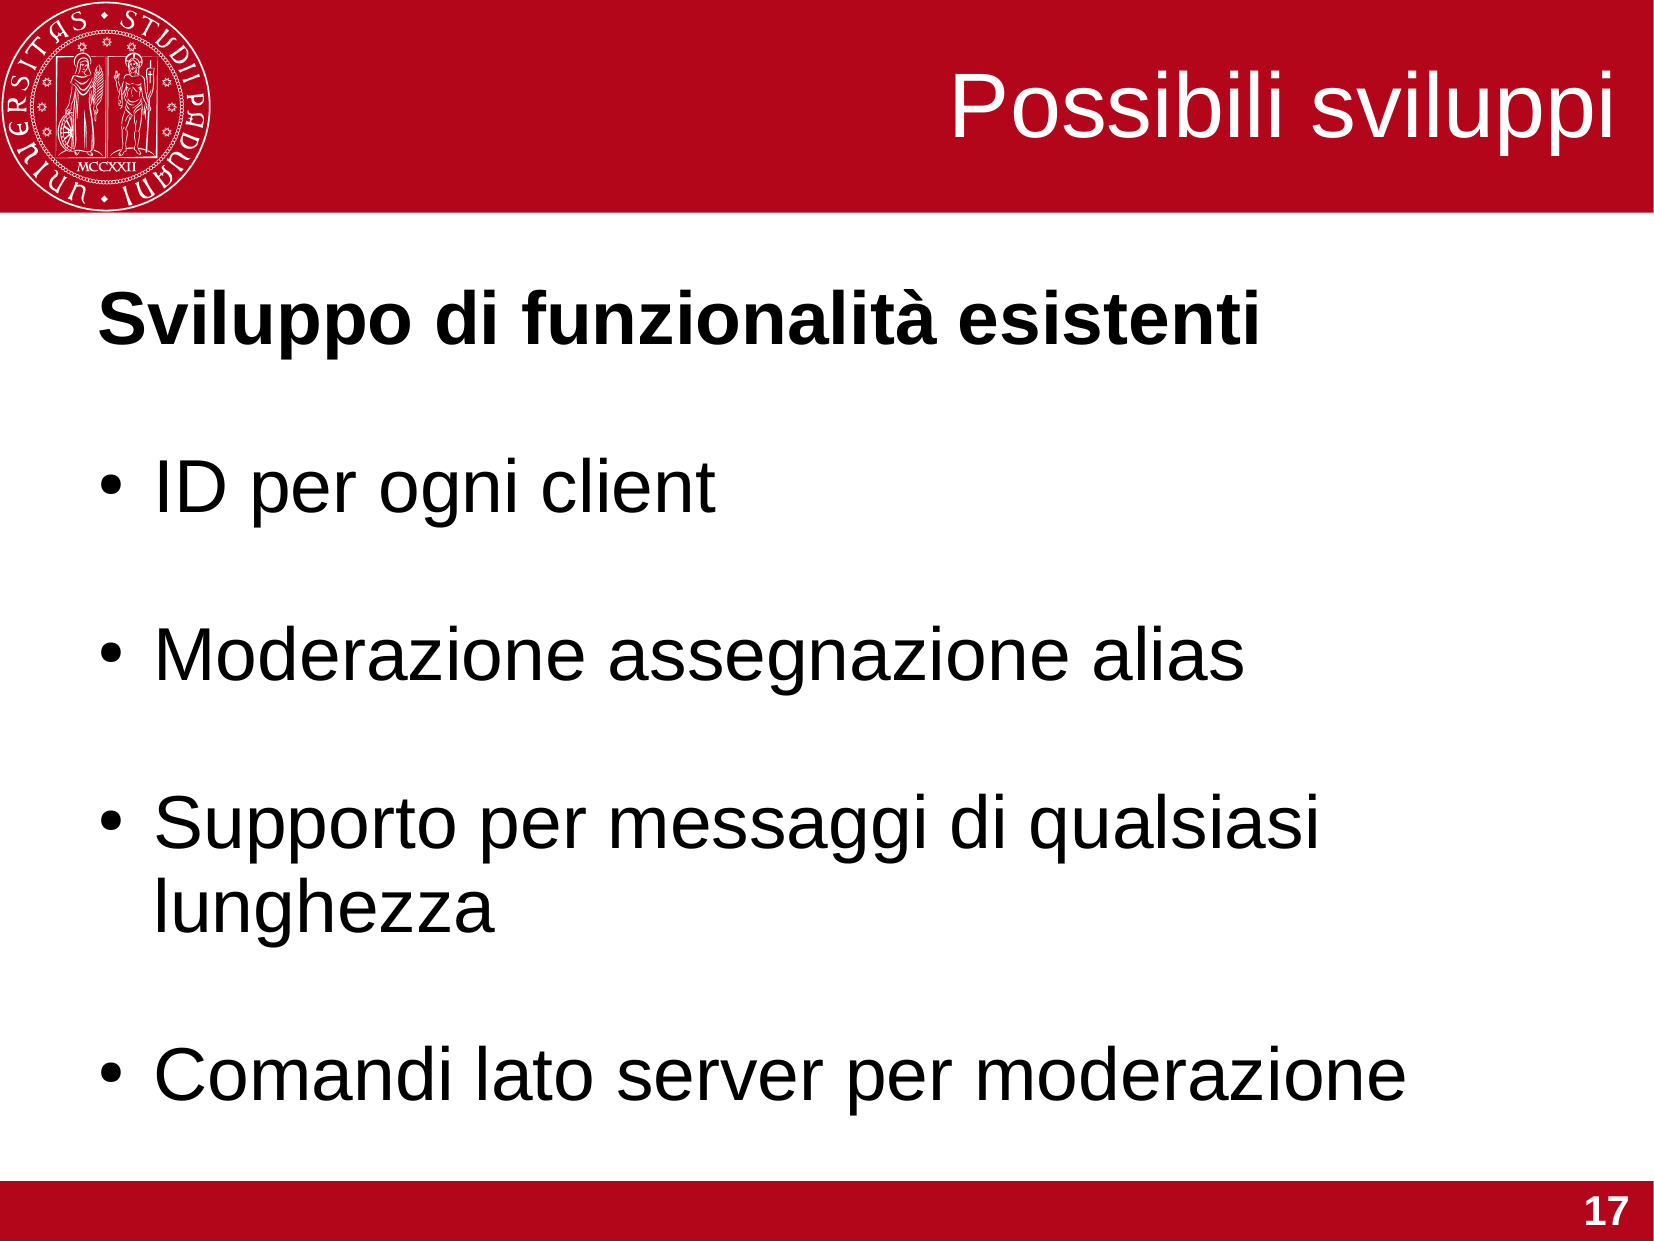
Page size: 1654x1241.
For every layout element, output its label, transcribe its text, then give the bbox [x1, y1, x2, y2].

text_box Sviluppo di funzionalità esistenti ID per ogni client Moderazione assegnazione alias Supporto per messaggi di qualsiasi lunghezza Comandi lato server per moderazione [82, 258, 1571, 1134]
picture [0, 0, 212, 213]
title Possibili sviluppi [259, 0, 1619, 213]
